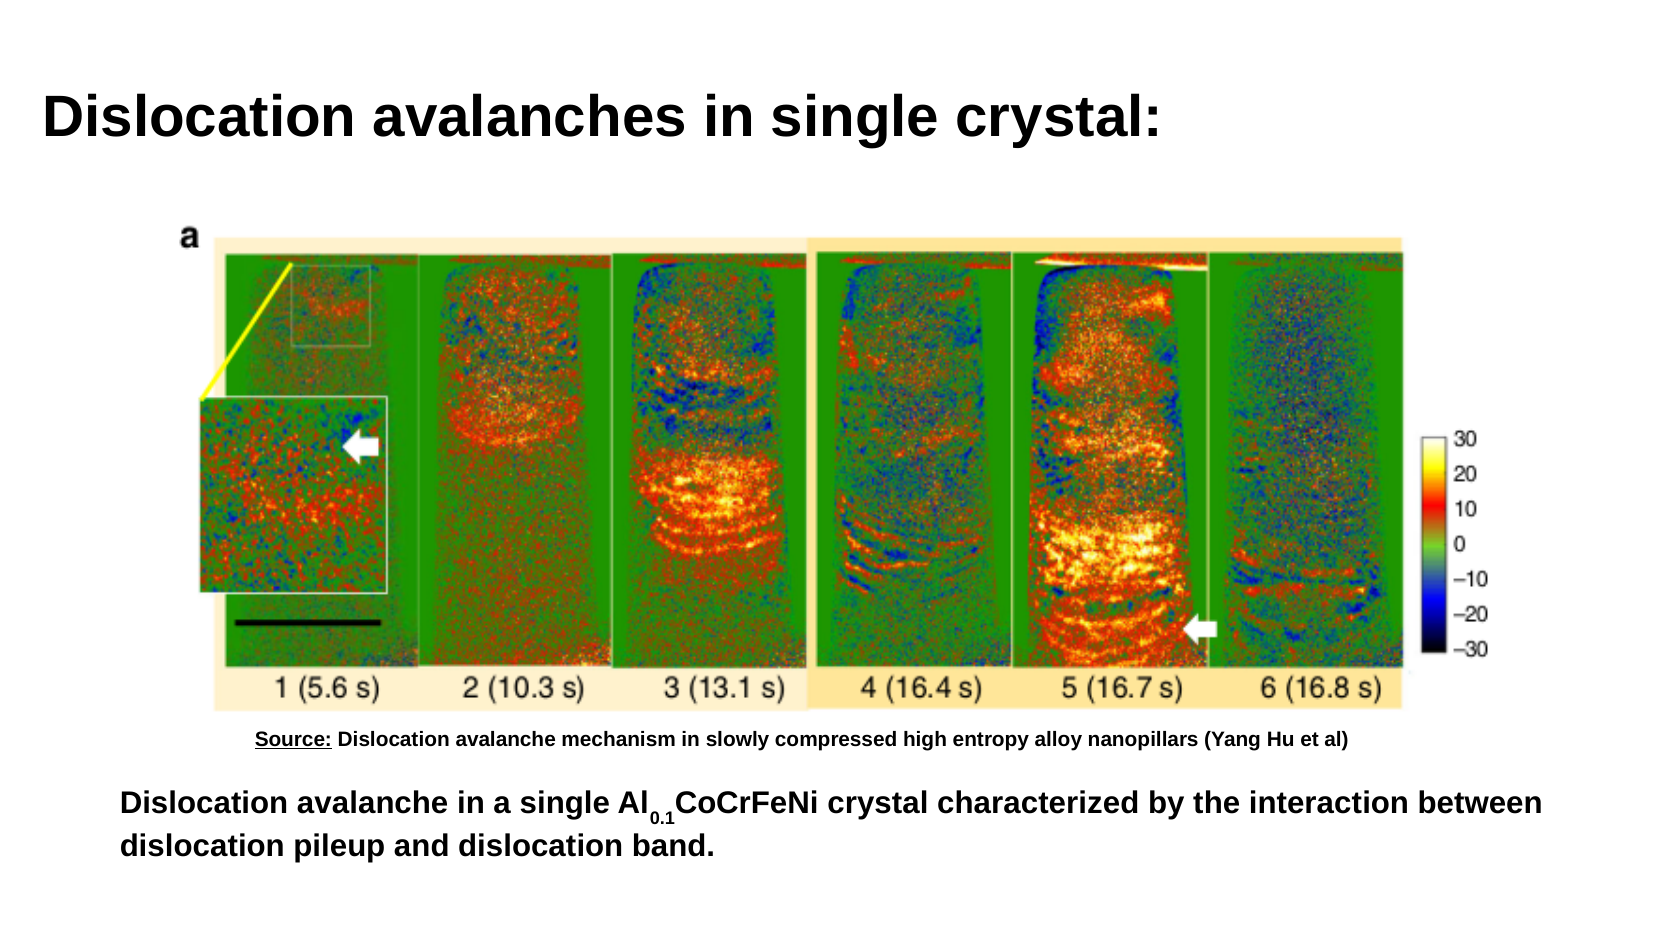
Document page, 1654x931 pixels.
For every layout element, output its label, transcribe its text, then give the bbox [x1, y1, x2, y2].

text_box Source: Dislocation avalanche mechanism in slowly compressed high entropy alloy nanopillars (Yang Hu et al) [240, 720, 1396, 765]
picture [165, 209, 1501, 736]
title Dislocation avalanches in single crystal: [30, 60, 1178, 173]
text_box Dislocation avalanche in a single Al0.1CoCrFeNi crystal characterized by the interaction between dislocation pileup and dislocation band. [105, 778, 1651, 871]
